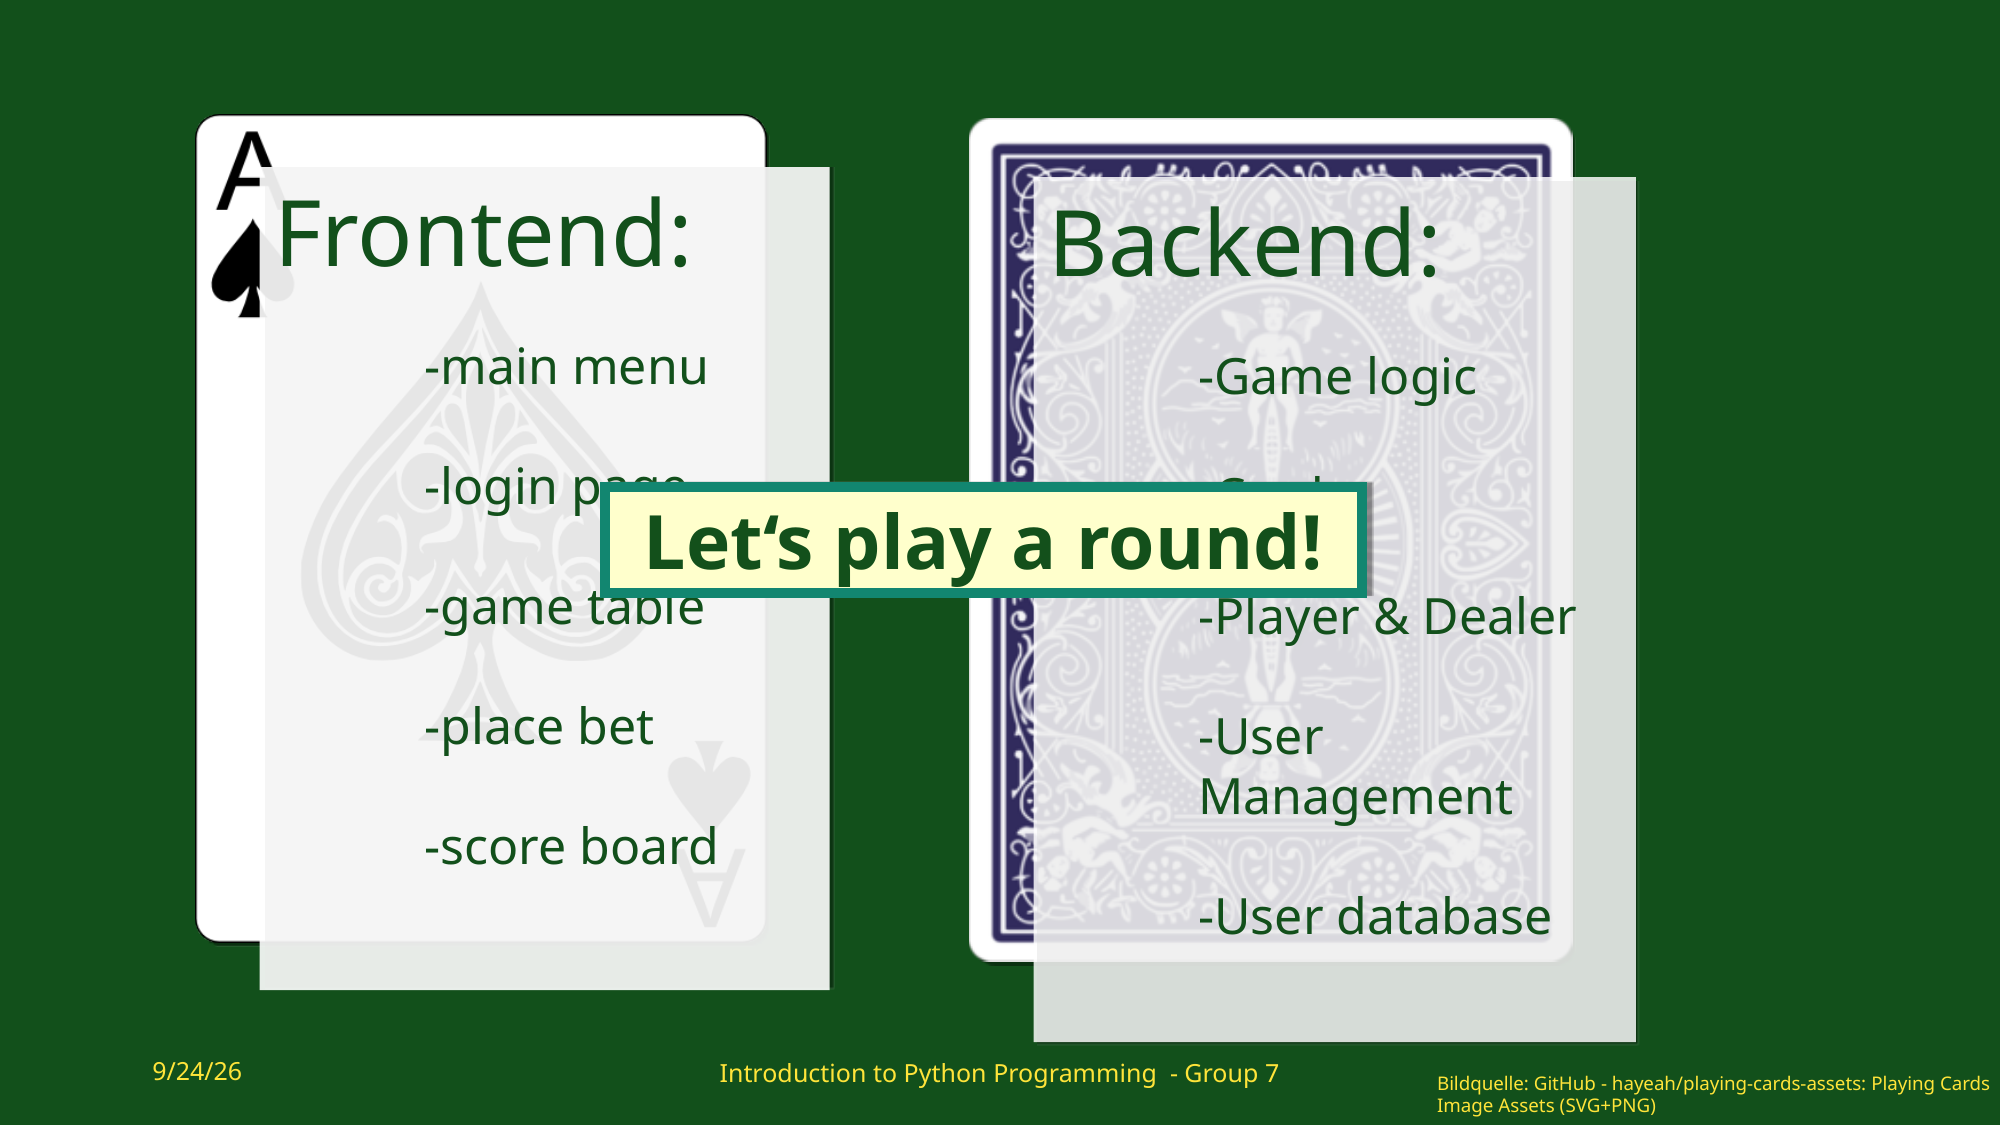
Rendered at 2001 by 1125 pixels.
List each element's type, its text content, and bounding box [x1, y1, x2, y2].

text_box Introduction to Python Programming - Group 7 [662, 1042, 1338, 1103]
picture [969, 598, 1033, 962]
text_box Let‘s play a round! [605, 486, 1363, 593]
text_box Bildquelle: GitHub - hayeah/playing-cards-assets: Playing Cards Image Assets (SVG+PNG) [1422, 1064, 2000, 1125]
picture [195, 114, 767, 943]
text_box Frontend: -main menu -login page -game table -place bet -score board [259, 167, 830, 991]
text_box Backend: -Game logic -Cards -Player & Dealer -User Management -User database [1033, 177, 1636, 991]
picture [969, 118, 1573, 481]
text_box [137, 1042, 588, 1103]
